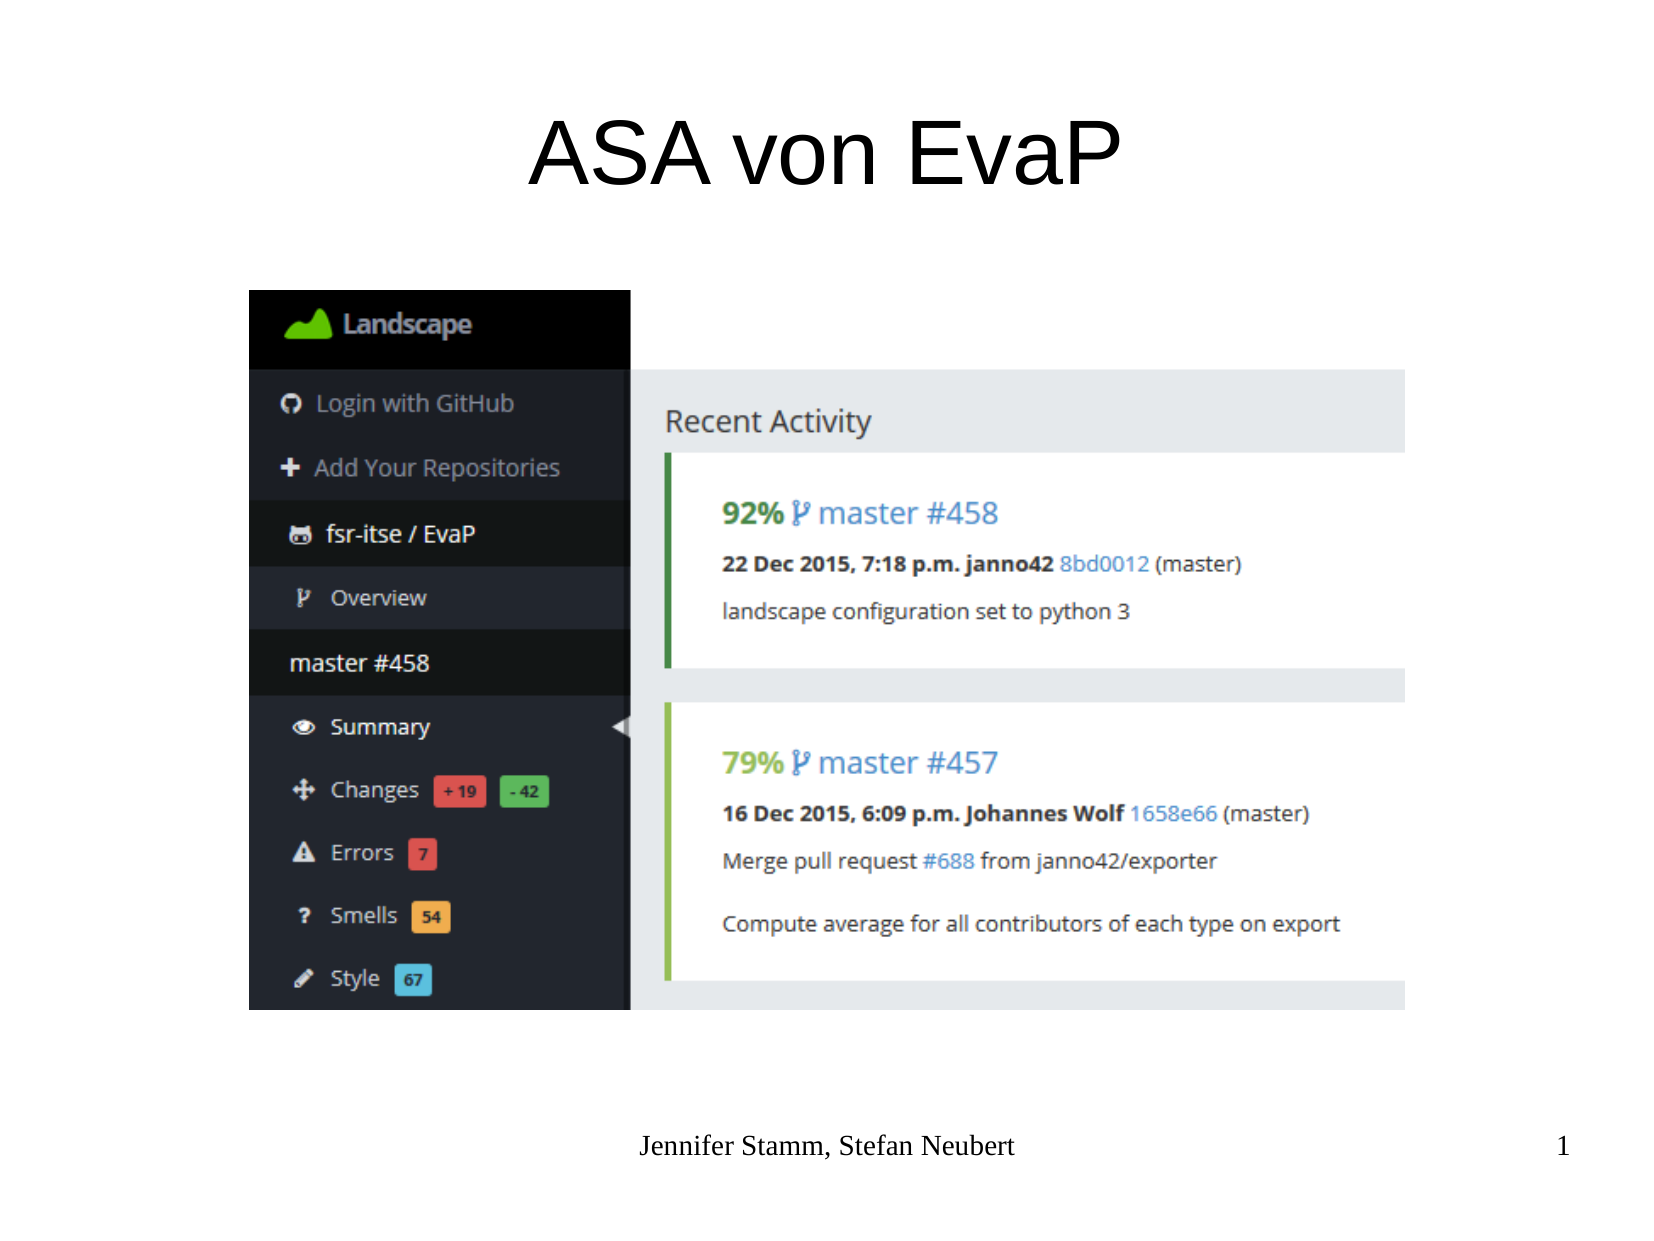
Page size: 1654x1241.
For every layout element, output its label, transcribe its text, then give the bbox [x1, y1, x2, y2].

picture [249, 290, 1405, 1010]
title ASA von EvaP [82, 49, 1571, 257]
